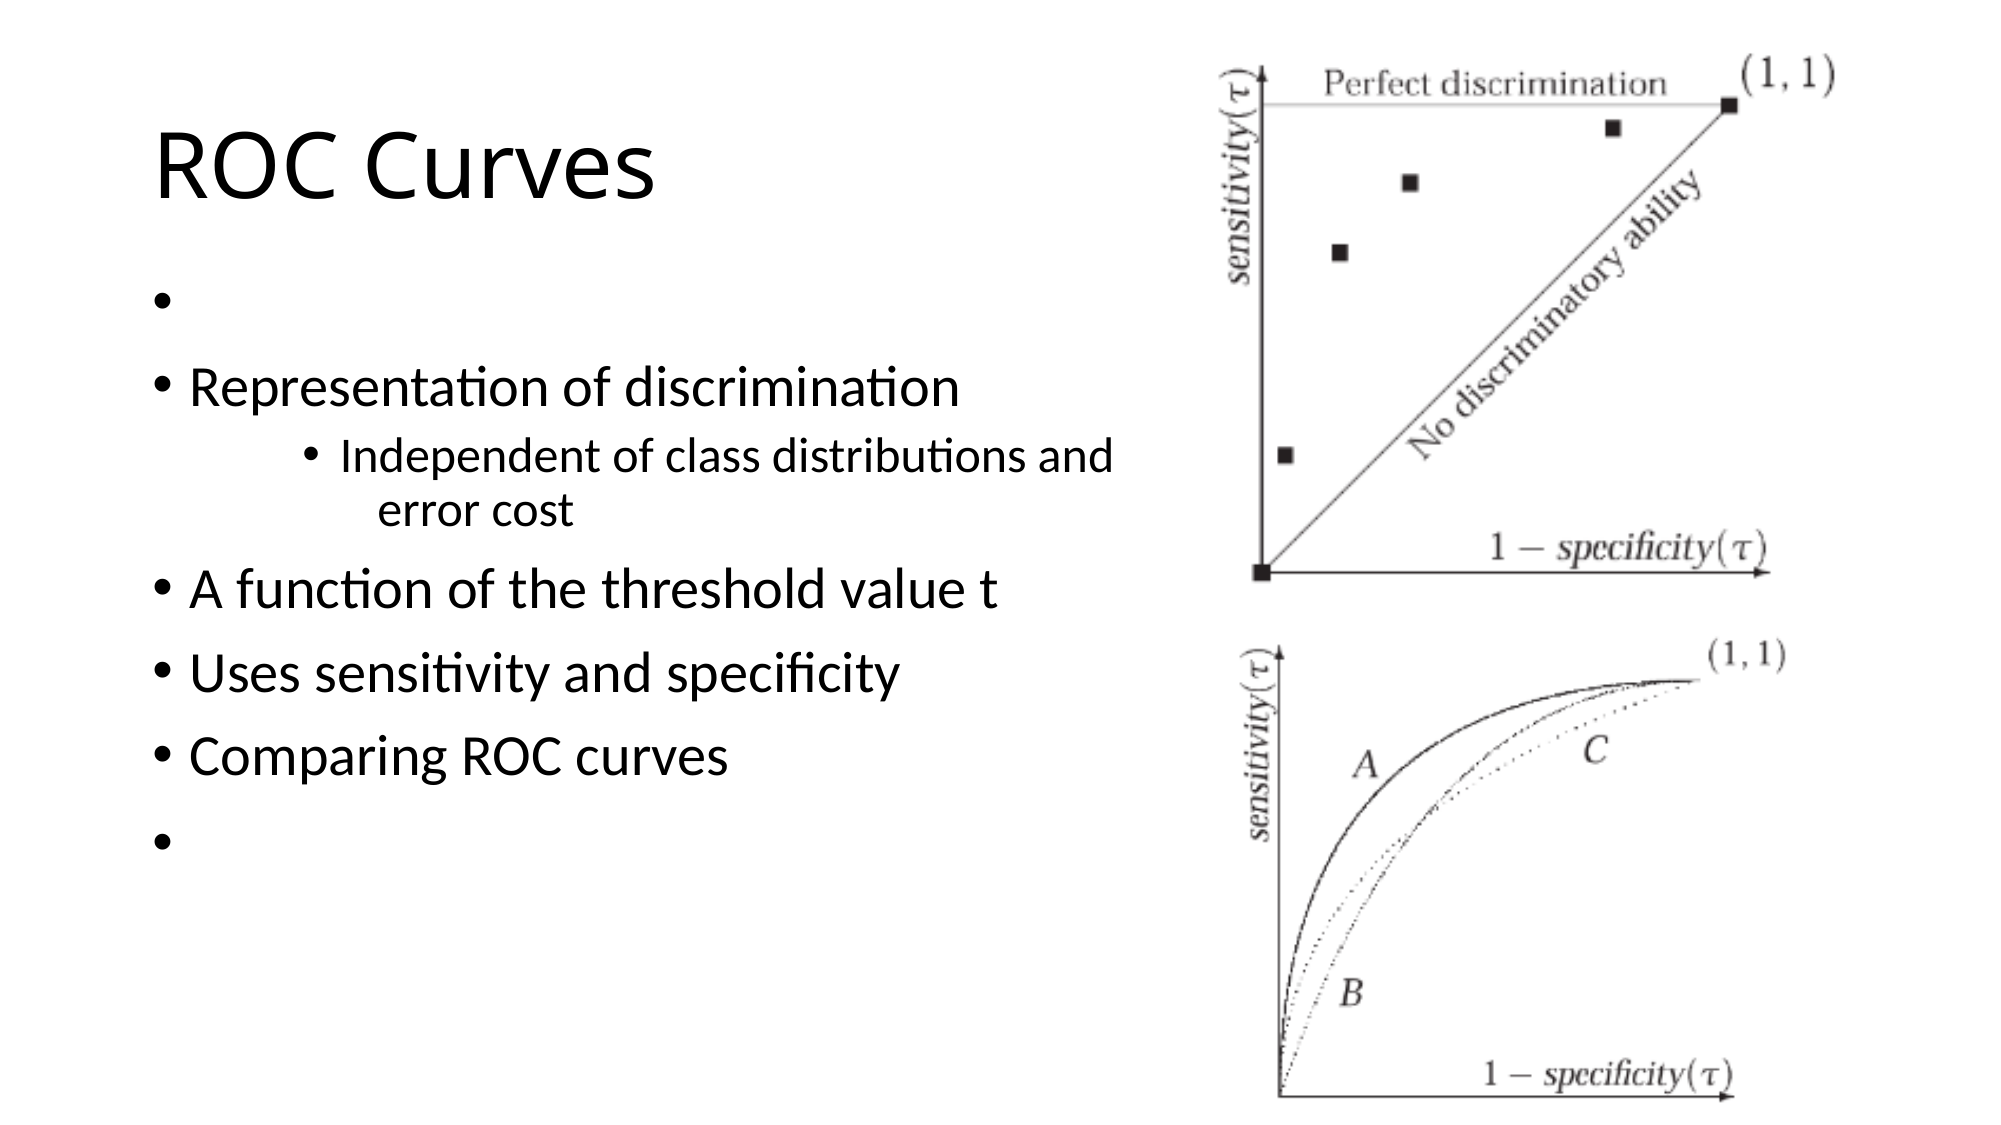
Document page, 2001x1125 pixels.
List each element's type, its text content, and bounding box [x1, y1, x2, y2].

picture [1215, 614, 1851, 1125]
picture [1177, 19, 1863, 605]
title ROC Curves [137, 59, 1177, 278]
text_box Representation of discrimination Independent of class distributions and error cost A function of the threshold value t Uses sensitivity and specificity Comparing ROC curves [137, 257, 1175, 972]
